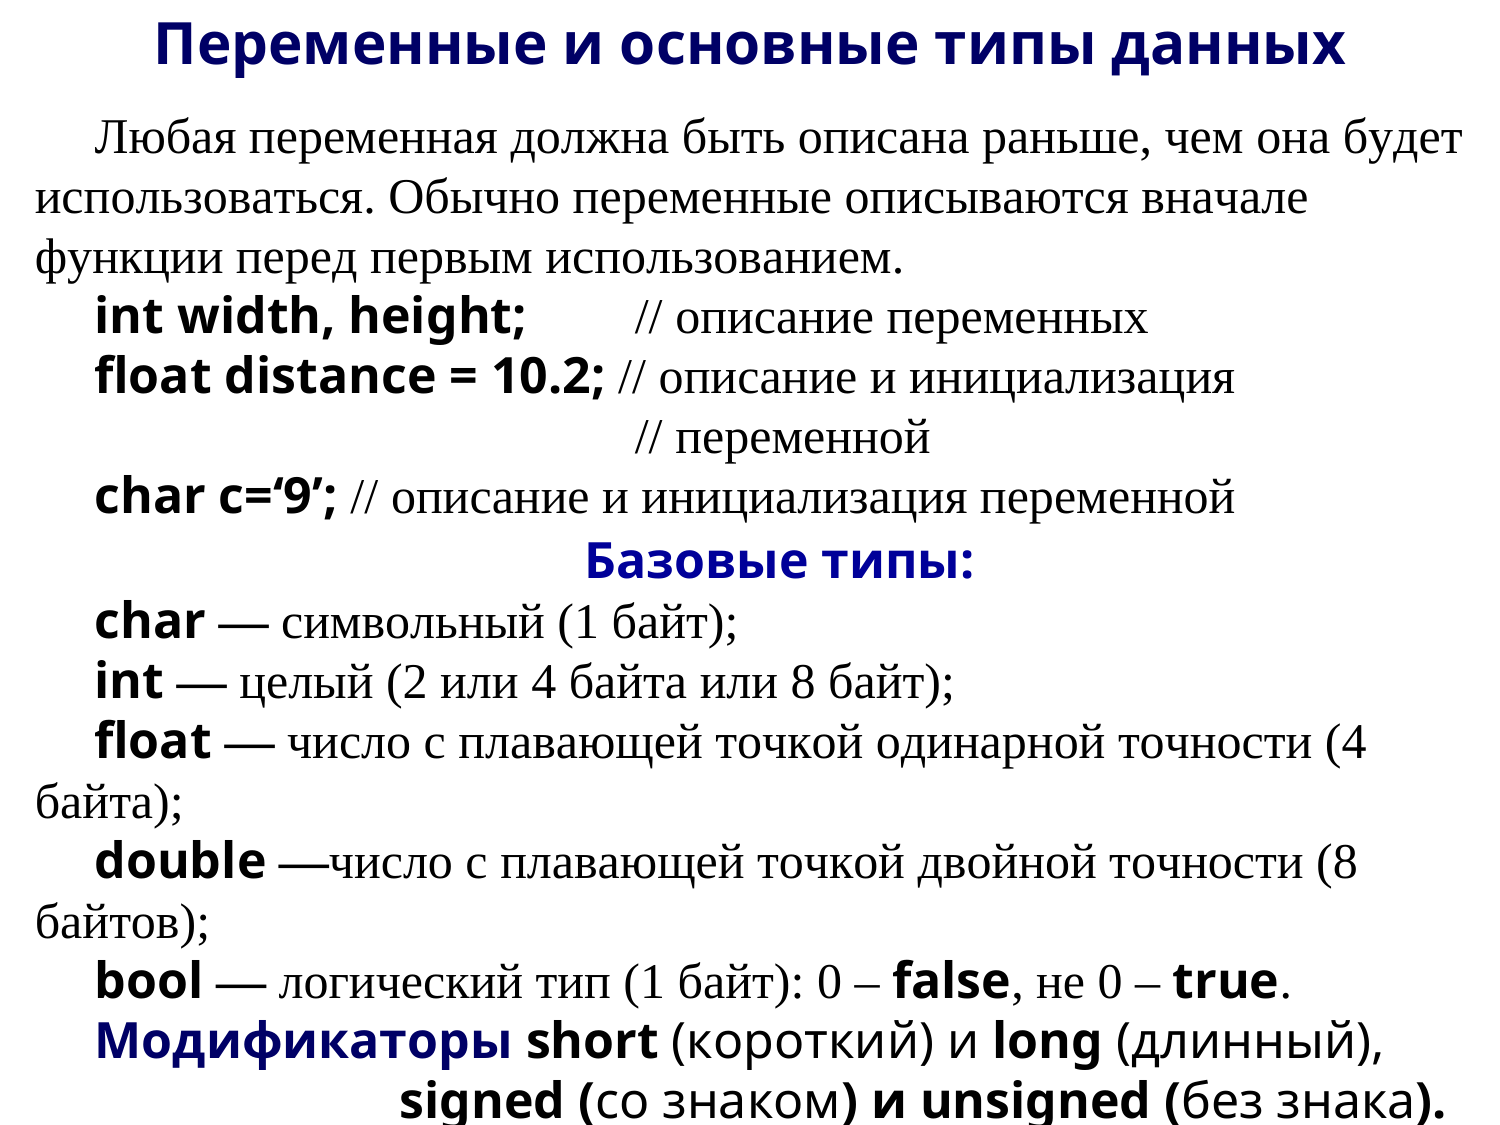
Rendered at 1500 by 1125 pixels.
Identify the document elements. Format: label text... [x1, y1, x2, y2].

text_box Любая переменная должна быть описана раньше, чем она будет использоваться. Обычно переменные описываются вначале функции перед первым использованием. int width, height; // описание переменных float distance = 10.2; // описание и инициализация // переменной char c=‘9’; // описание и инициализация переменной Базовые типы: char — символьный (1 байт); int — целый (2 или 4 байта или 8 байт); float — число с плавающей точкой одинарной точности (4 байта); double —число с плавающей точкой двойной точности (8 байтов); bool — логический тип (1 байт): 0 – false, не 0 – true. Модификаторы short (короткий) и long (длинный), signed (со знаком) и unsigned (без знака). [20, 95, 1480, 1125]
text_box Переменные и основные типы данных [0, 0, 1500, 83]
